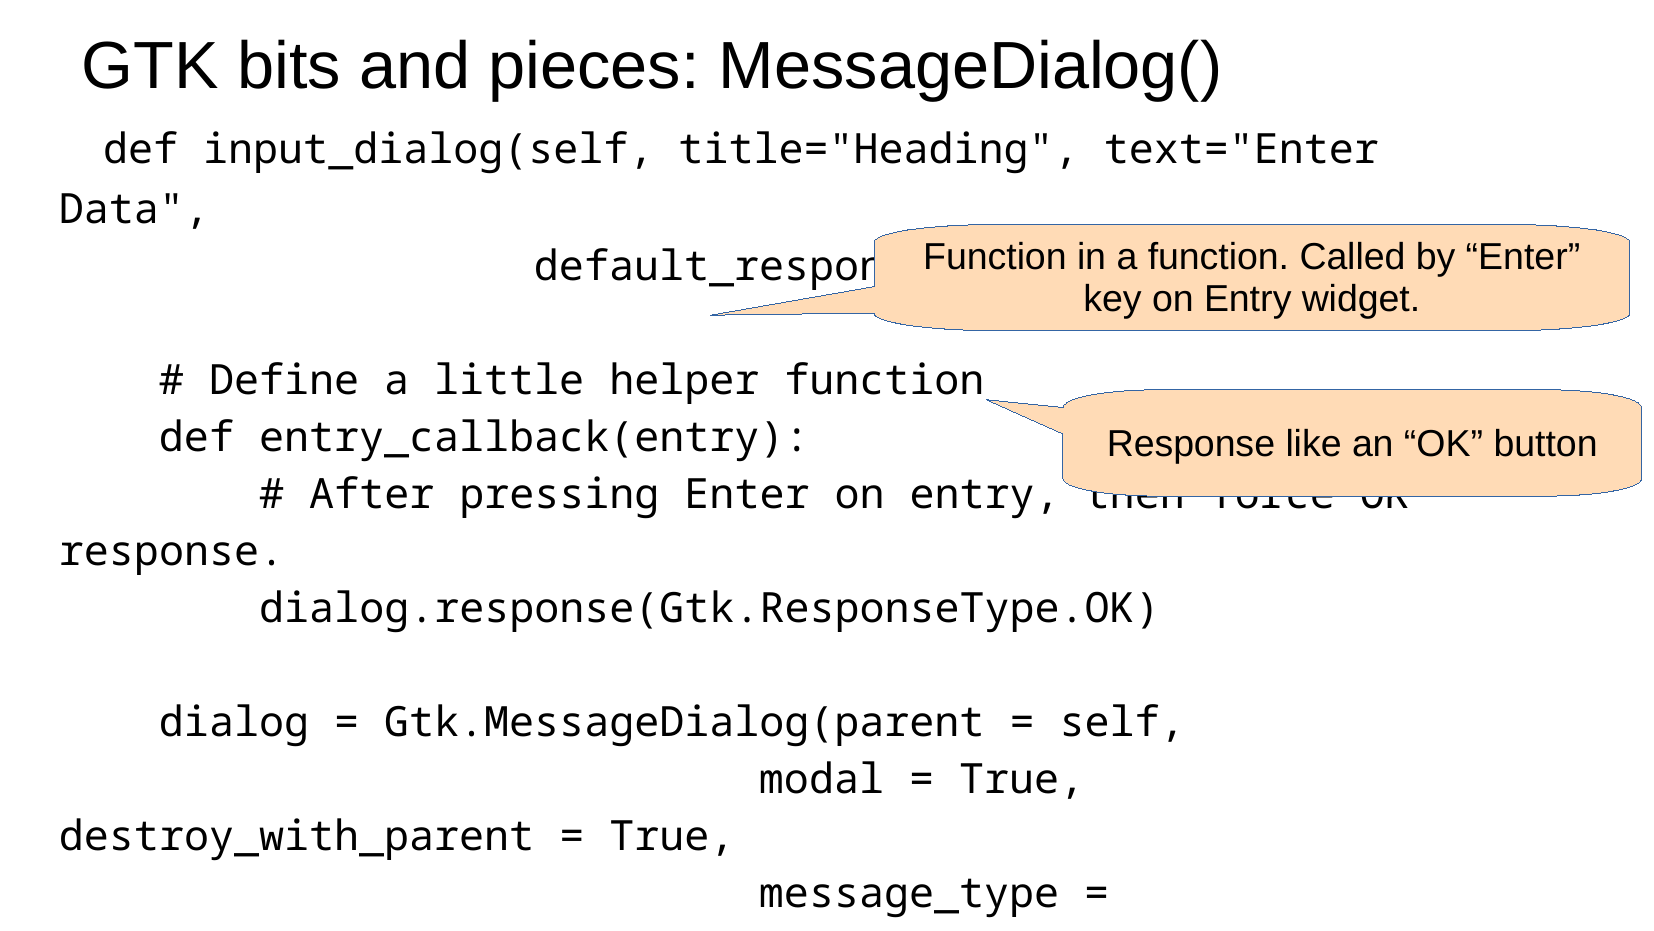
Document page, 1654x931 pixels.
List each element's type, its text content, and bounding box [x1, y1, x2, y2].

subtitle def input_dialog(self, title="Heading", text="Enter Data", default_response="", visible=True): # Define a little helper function def entry_callback(entry): # After pressing Enter on entry, then force OK response. dialog.response(Gtk.ResponseType.OK) dialog = Gtk.MessageDialog(parent = self, modal = True, destroy_with_parent = True, message_type = Gtk.MessageType.QUESTION, buttons = Gtk.ButtonsType.NONE, title = title) dialog.format_secondary_text(text) ...continues... [59, 110, 1548, 855]
title GTK bits and pieces: MessageDialog() [81, 28, 1570, 104]
text_box Function in a function. Called by “Enter” key on Entry widget. [710, 224, 1630, 331]
text_box Response like an “OK” button [986, 389, 1642, 497]
